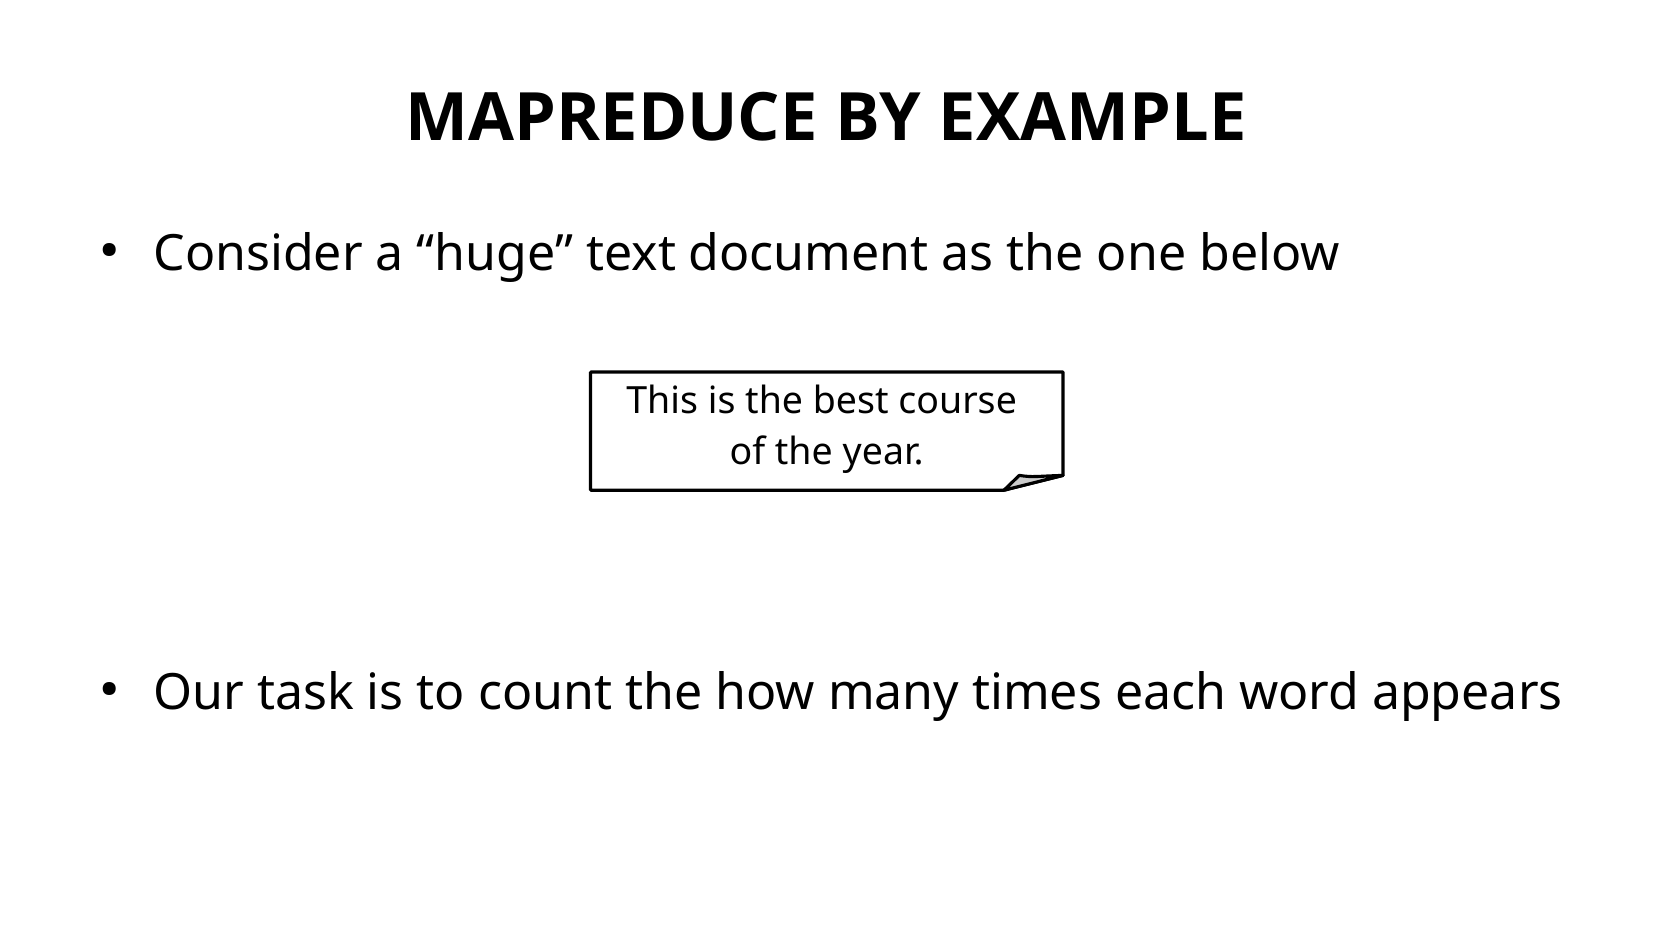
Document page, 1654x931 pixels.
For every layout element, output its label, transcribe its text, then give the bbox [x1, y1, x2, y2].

list Consider a “huge” text document as the one below Our task is to count the how many times each word appears [82, 217, 1571, 757]
text_box This is the best course of the year. [590, 372, 1064, 491]
title MAPREDUCE BY EXAMPLE [82, 36, 1571, 193]
